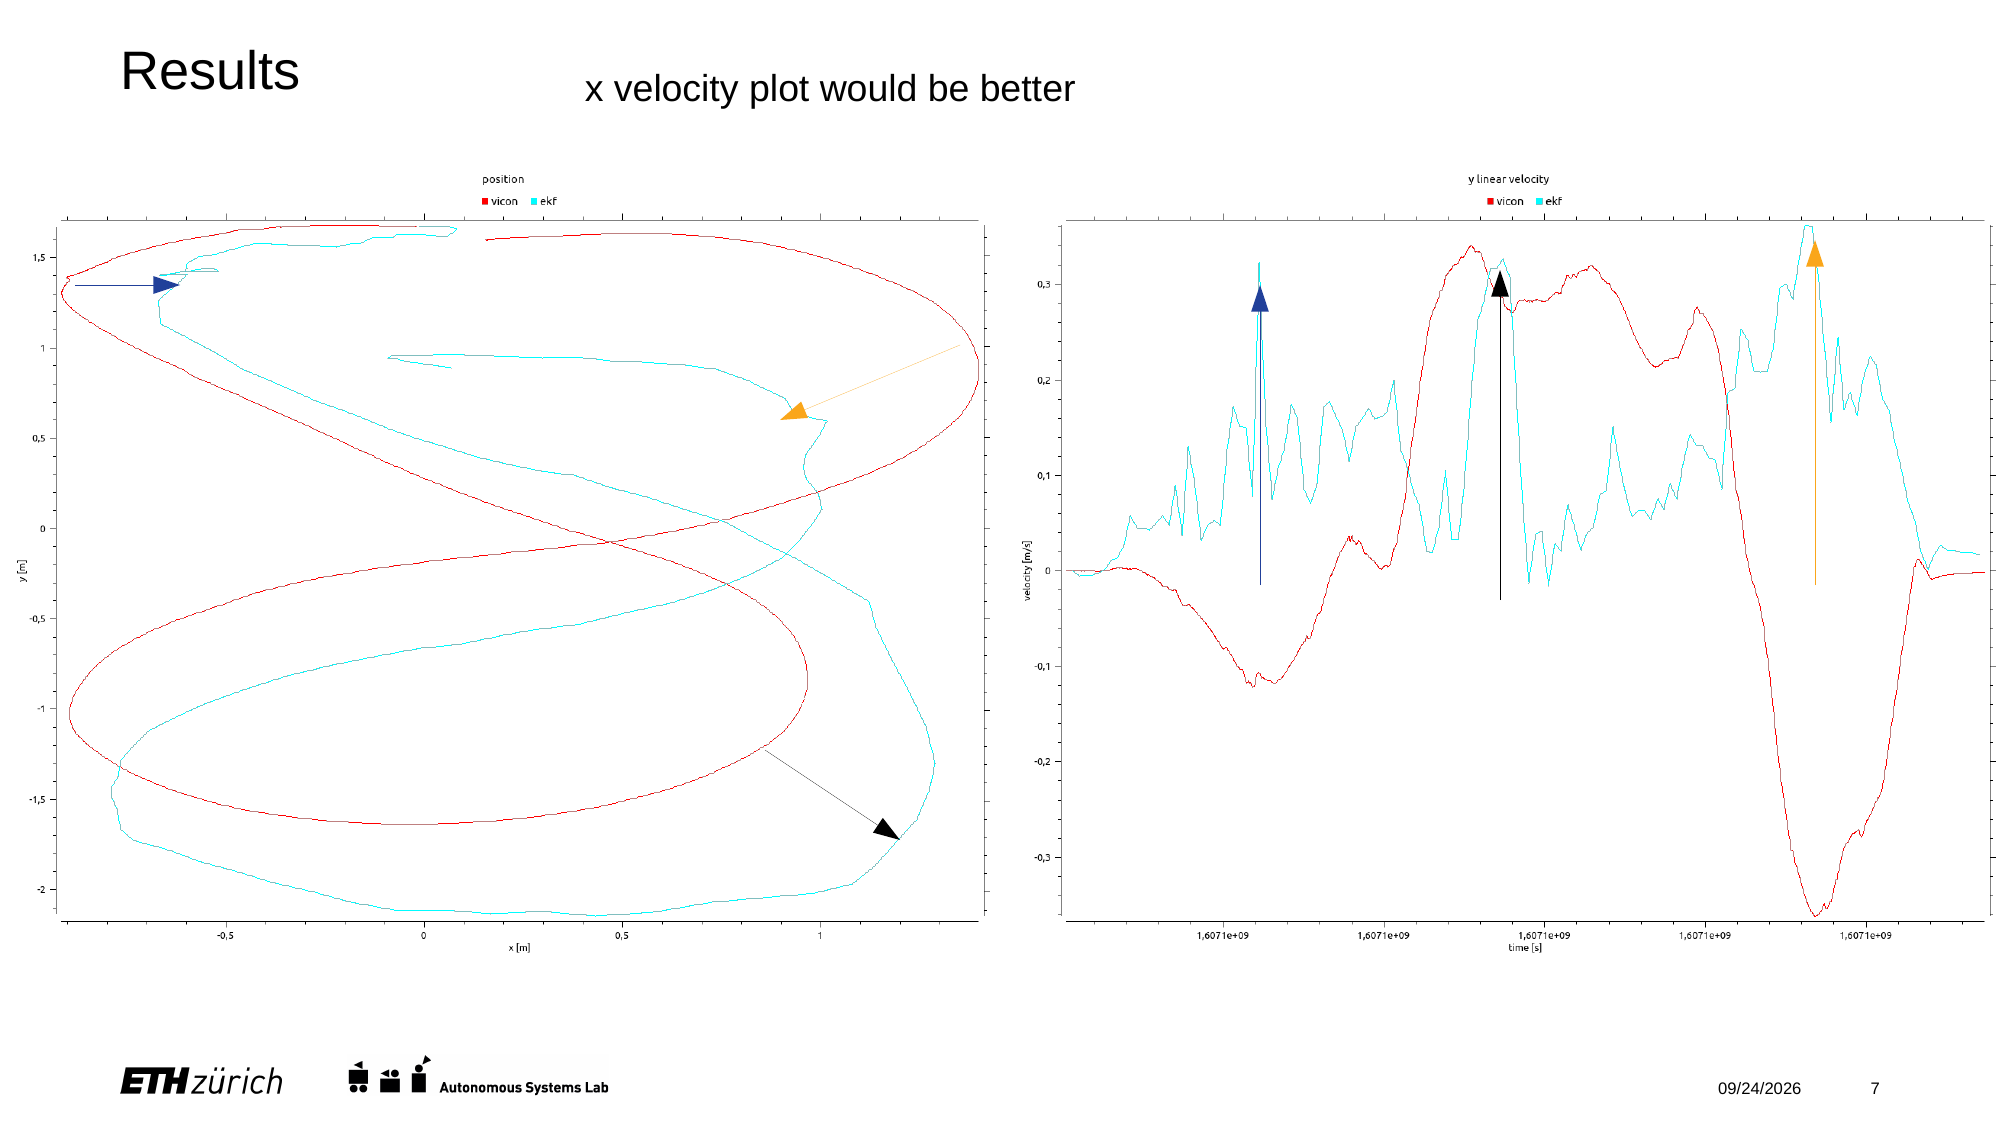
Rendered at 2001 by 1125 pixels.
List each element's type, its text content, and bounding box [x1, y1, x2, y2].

slide_number <number> [1827, 1069, 1880, 1106]
title Results [120, 42, 1880, 191]
picture [1020, 172, 1997, 953]
picture [120, 1067, 282, 1094]
slide_number 01/04/2021 [1718, 1069, 1819, 1106]
text_box x velocity plot would be better [570, 60, 1231, 117]
picture [15, 172, 991, 953]
